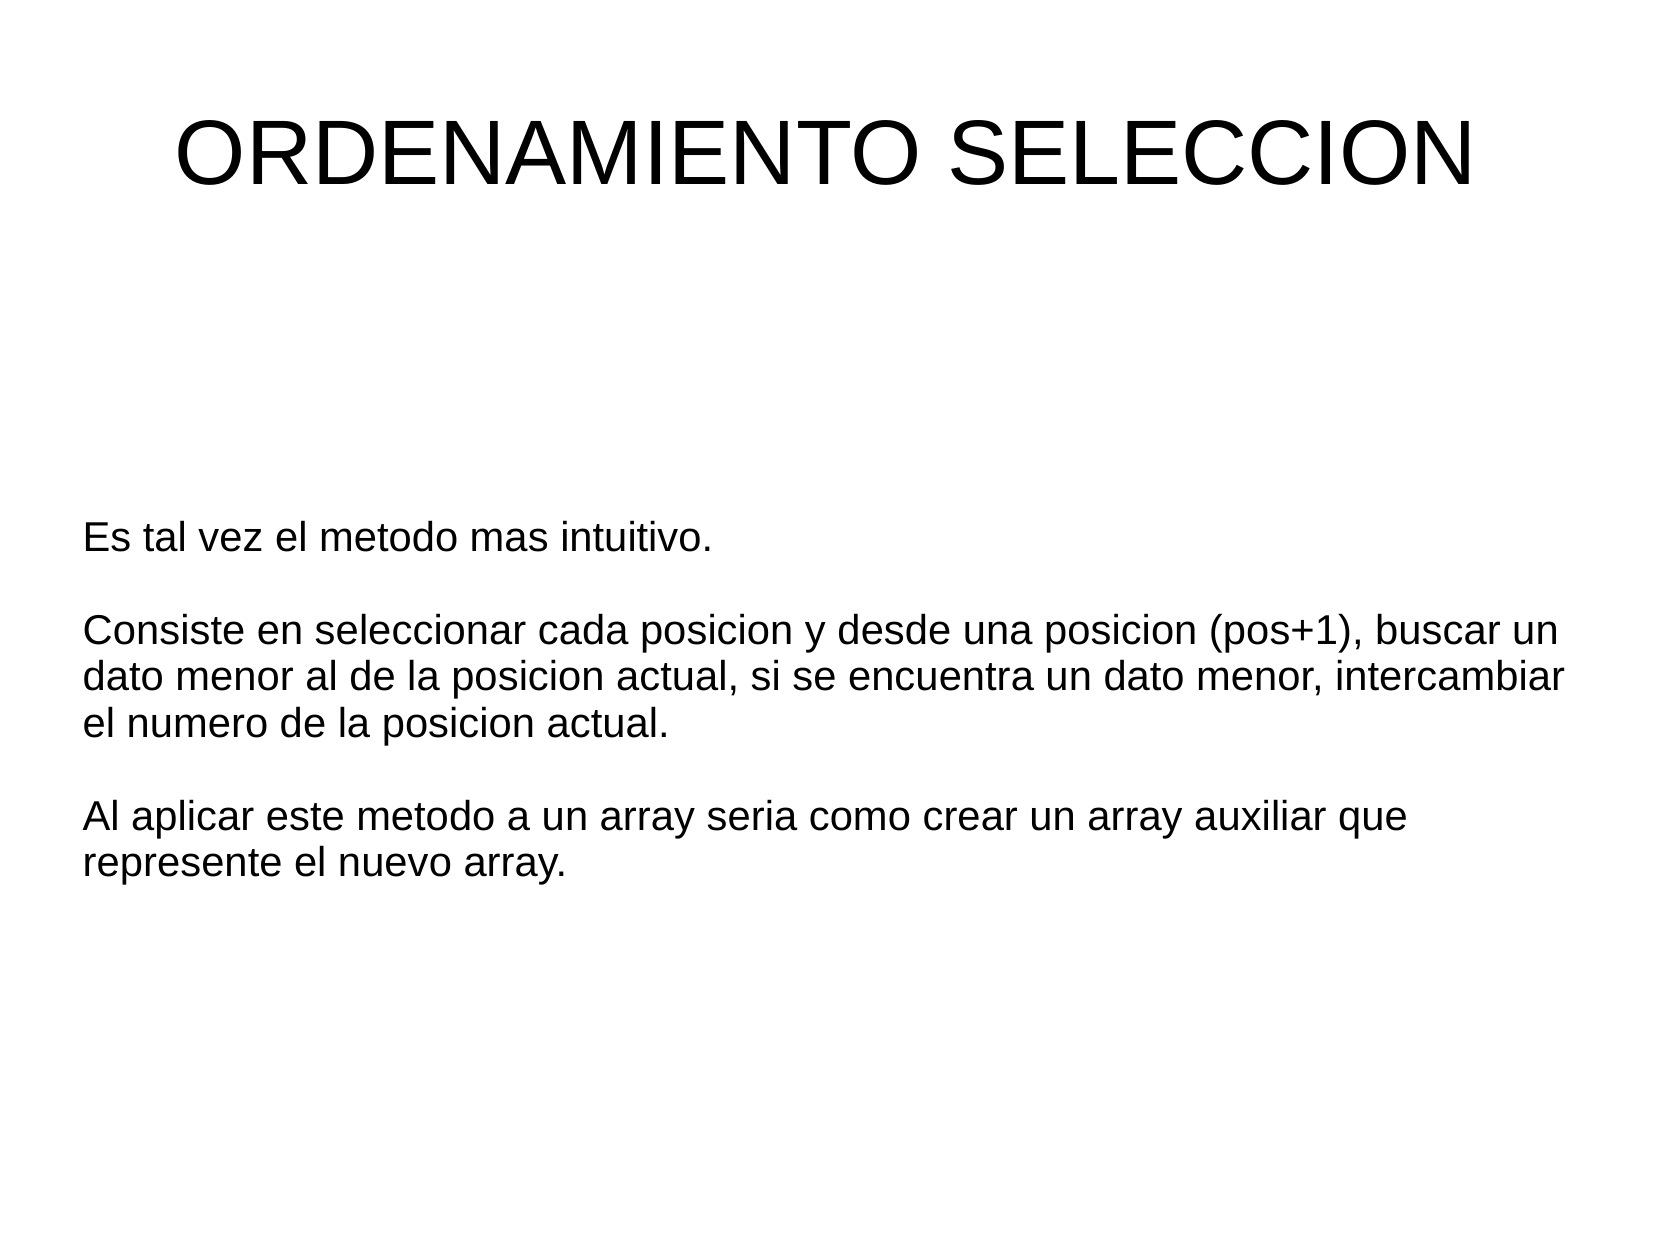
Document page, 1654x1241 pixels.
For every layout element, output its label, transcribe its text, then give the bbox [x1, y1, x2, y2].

subtitle Es tal vez el metodo mas intuitivo. Consiste en seleccionar cada posicion y desde una posicion (pos+1), buscar un dato menor al de la posicion actual, si se encuentra un dato menor, intercambiar el numero de la posicion actual. Al aplicar este metodo a un array seria como crear un array auxiliar que represente el nuevo array. [82, 290, 1571, 1109]
title ORDENAMIENTO SELECCION [82, 49, 1571, 257]
